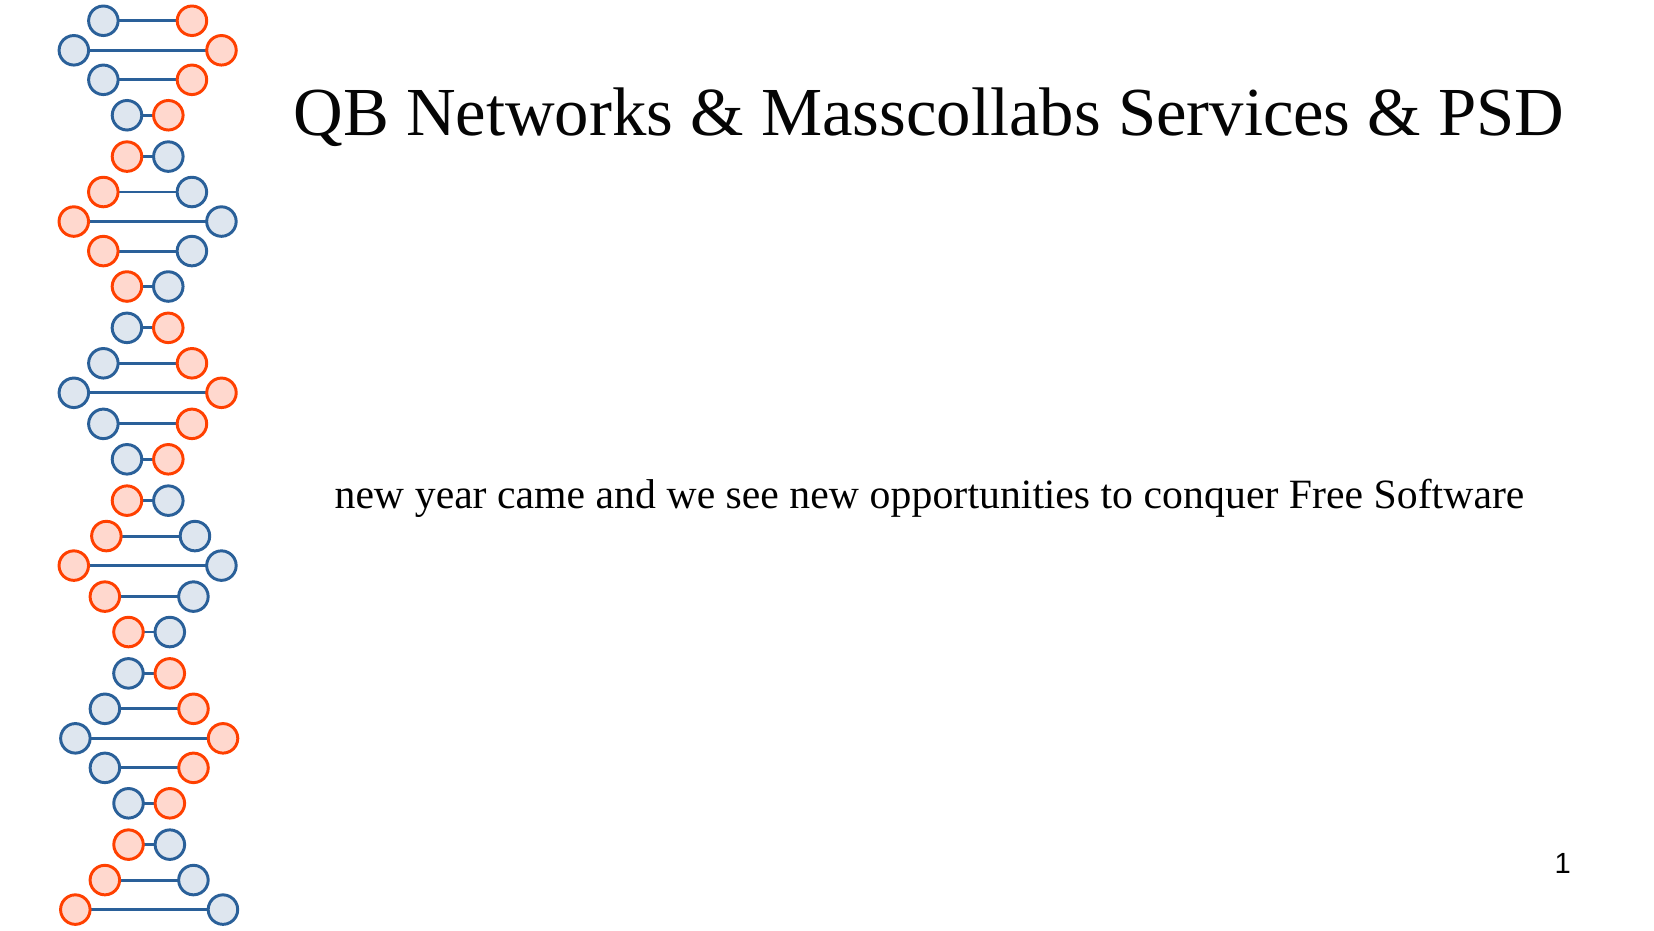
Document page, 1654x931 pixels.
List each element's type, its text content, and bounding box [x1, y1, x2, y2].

subtitle new year came and we see new opportunities to conquer Free Software [265, 224, 1595, 764]
title QB Networks & Masscollabs Services & PSD [265, 35, 1595, 189]
